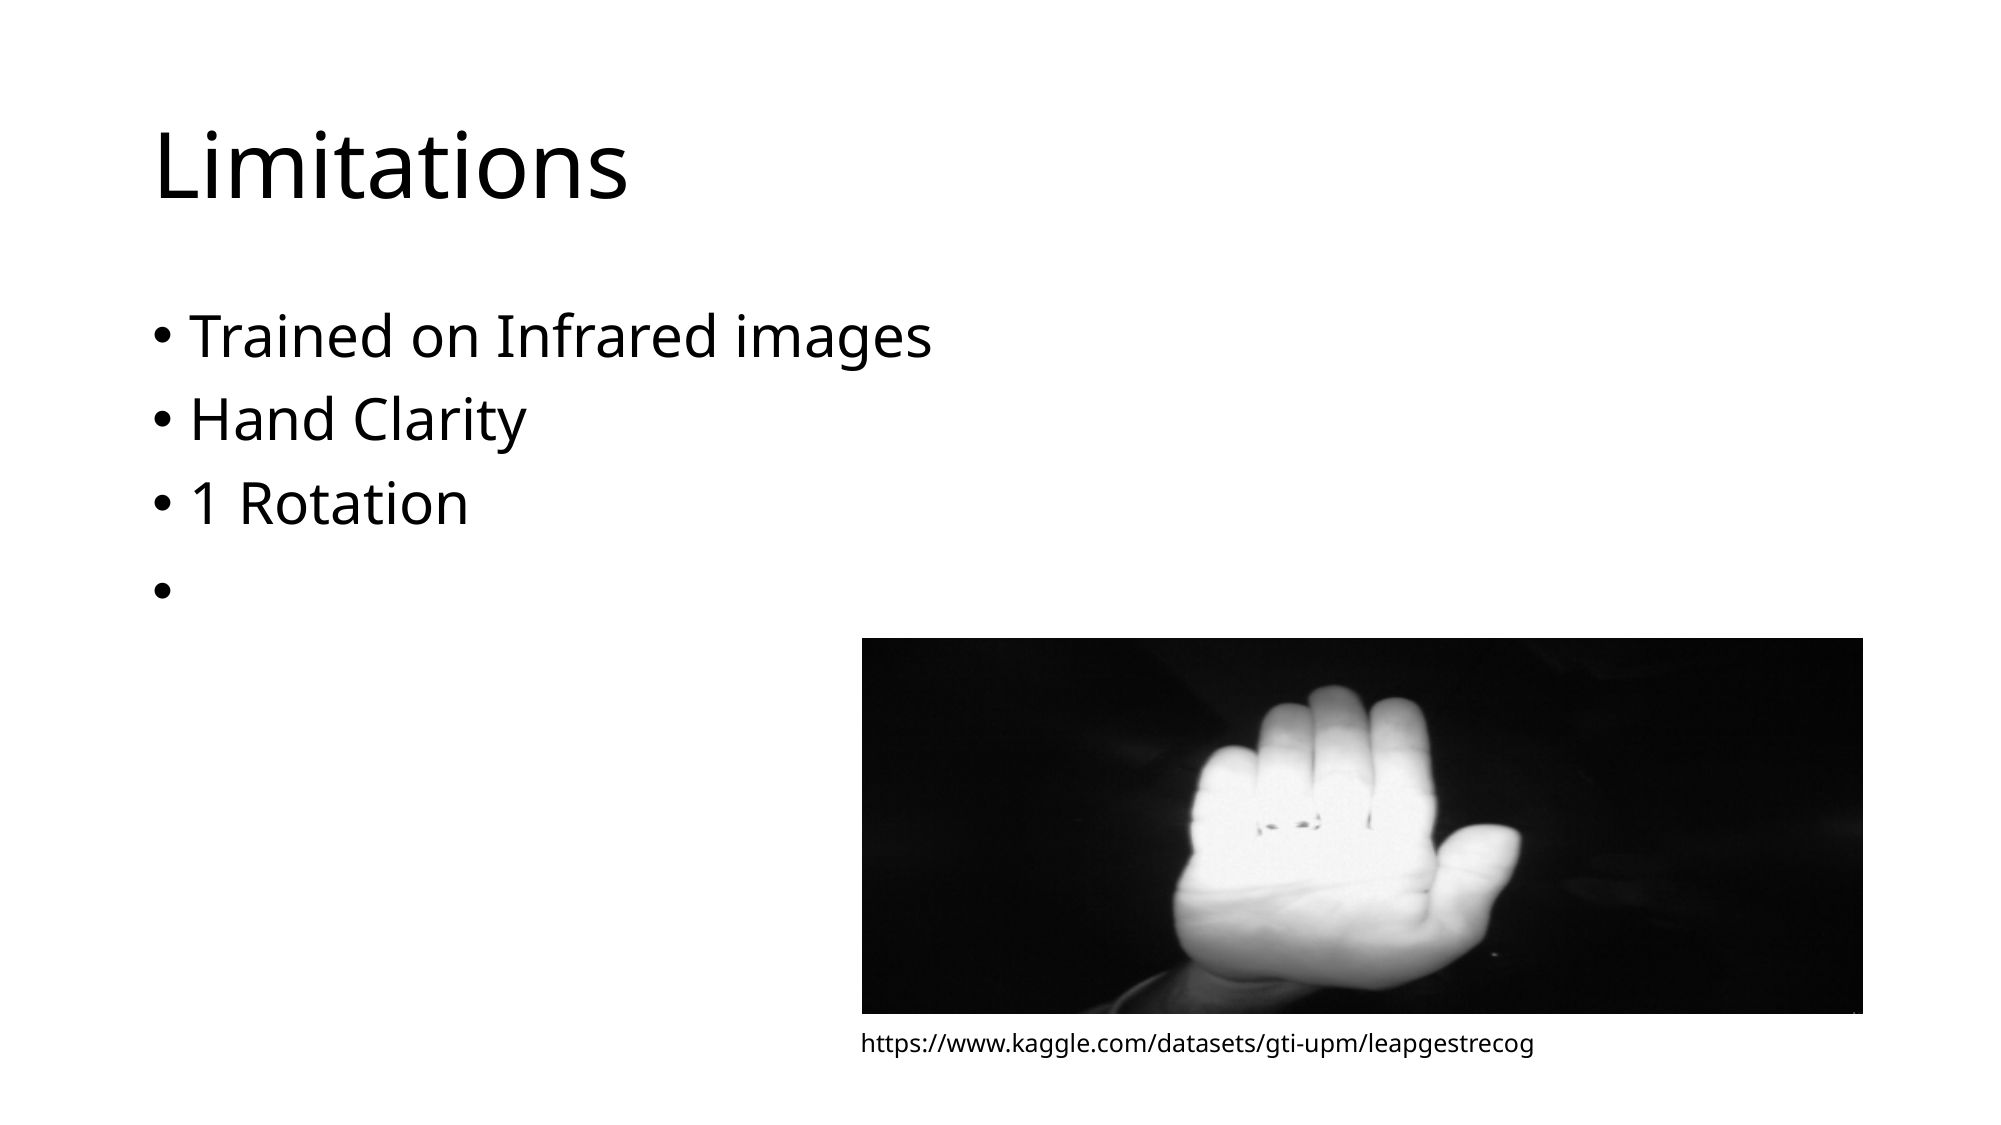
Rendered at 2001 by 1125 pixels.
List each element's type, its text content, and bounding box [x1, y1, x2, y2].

picture [862, 638, 1863, 1014]
text_box https://www.kaggle.com/datasets/gti-upm/leapgestrecog [845, 1019, 1912, 1066]
list Trained on Infrared images Hand Clarity 1 Rotation [137, 299, 1863, 1014]
title Limitations [137, 59, 1863, 278]
